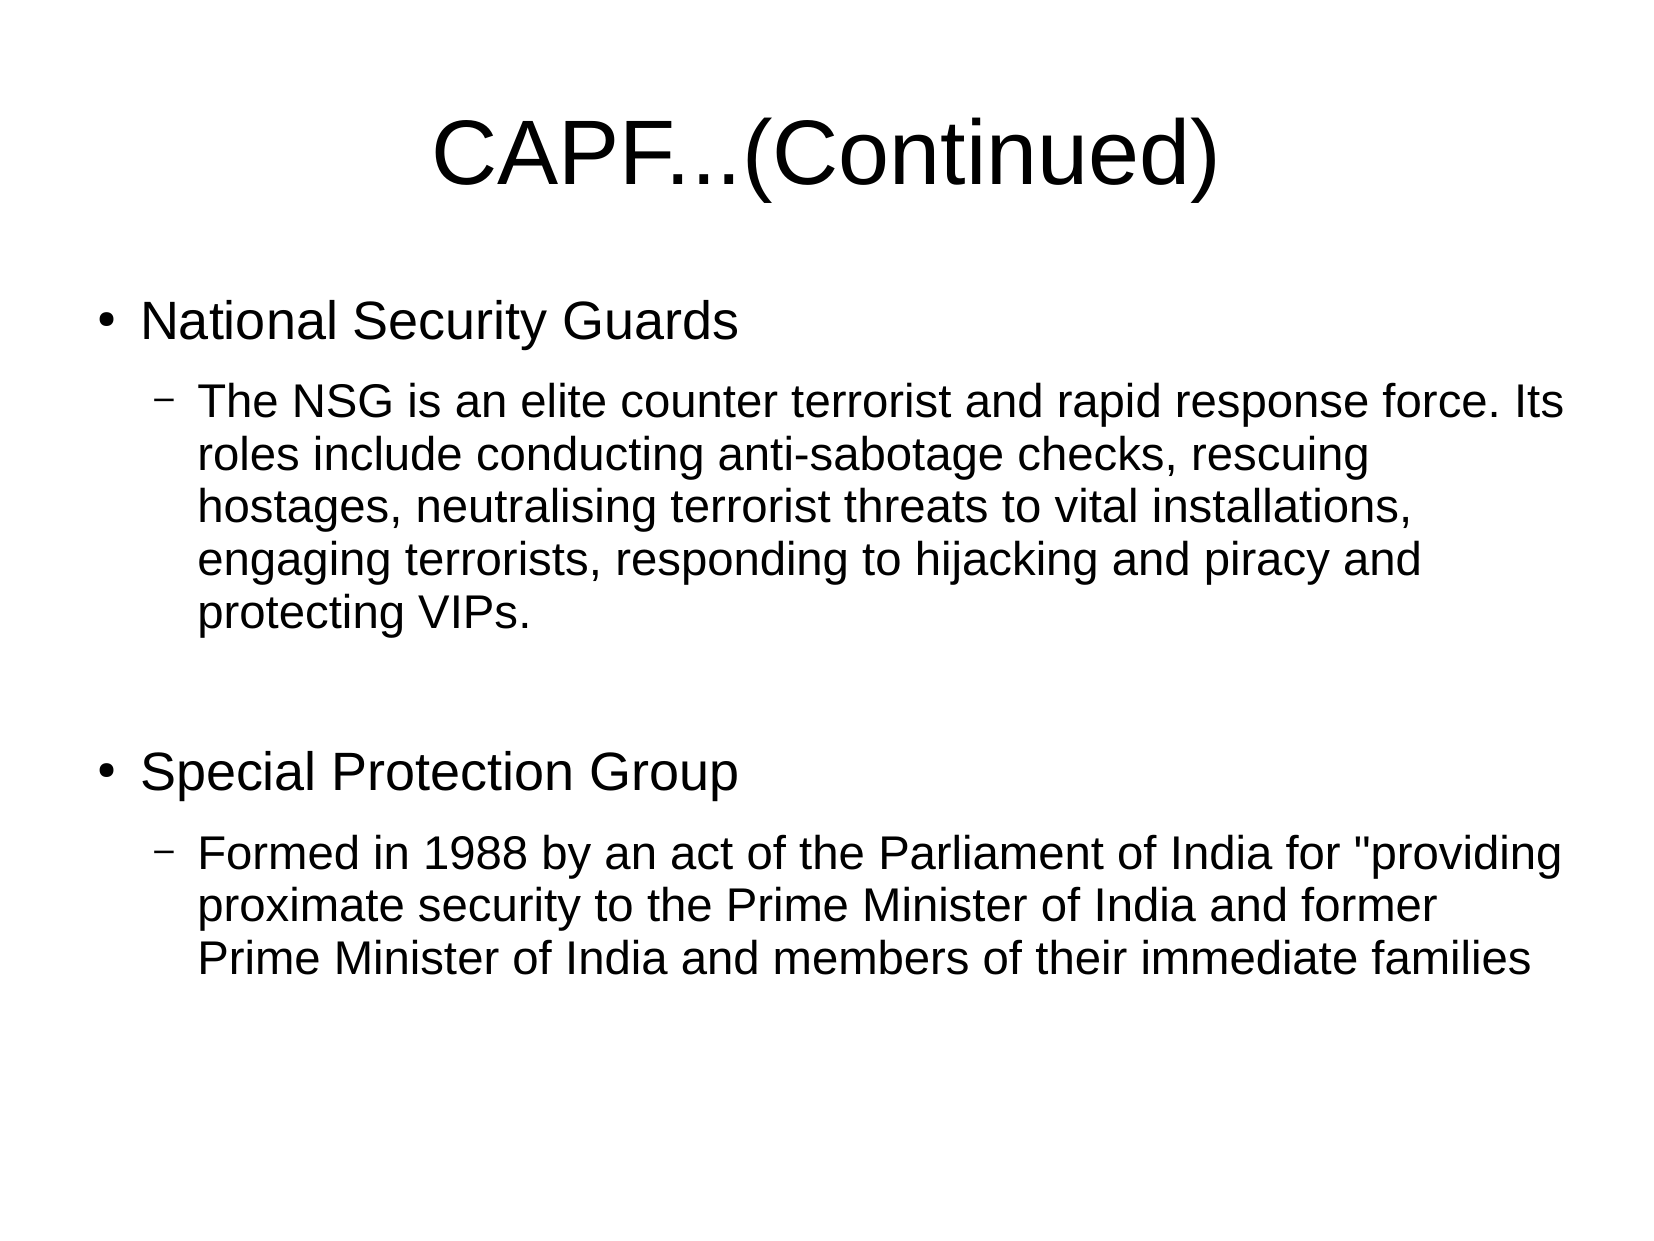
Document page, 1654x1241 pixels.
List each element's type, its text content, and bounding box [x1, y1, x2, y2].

title CAPF...(Continued) [82, 49, 1571, 257]
list National Security Guards The NSG is an elite counter terrorist and rapid response force. Its roles include conducting anti-sabotage checks, rescuing hostages, neutralising terrorist threats to vital installations, engaging terrorists, responding to hijacking and piracy and protecting VIPs. Special Protection Group Formed in 1988 by an act of the Parliament of India for "providing proximate security to the Prime Minister of India and former Prime Minister of India and members of their immediate families [82, 290, 1571, 1010]
